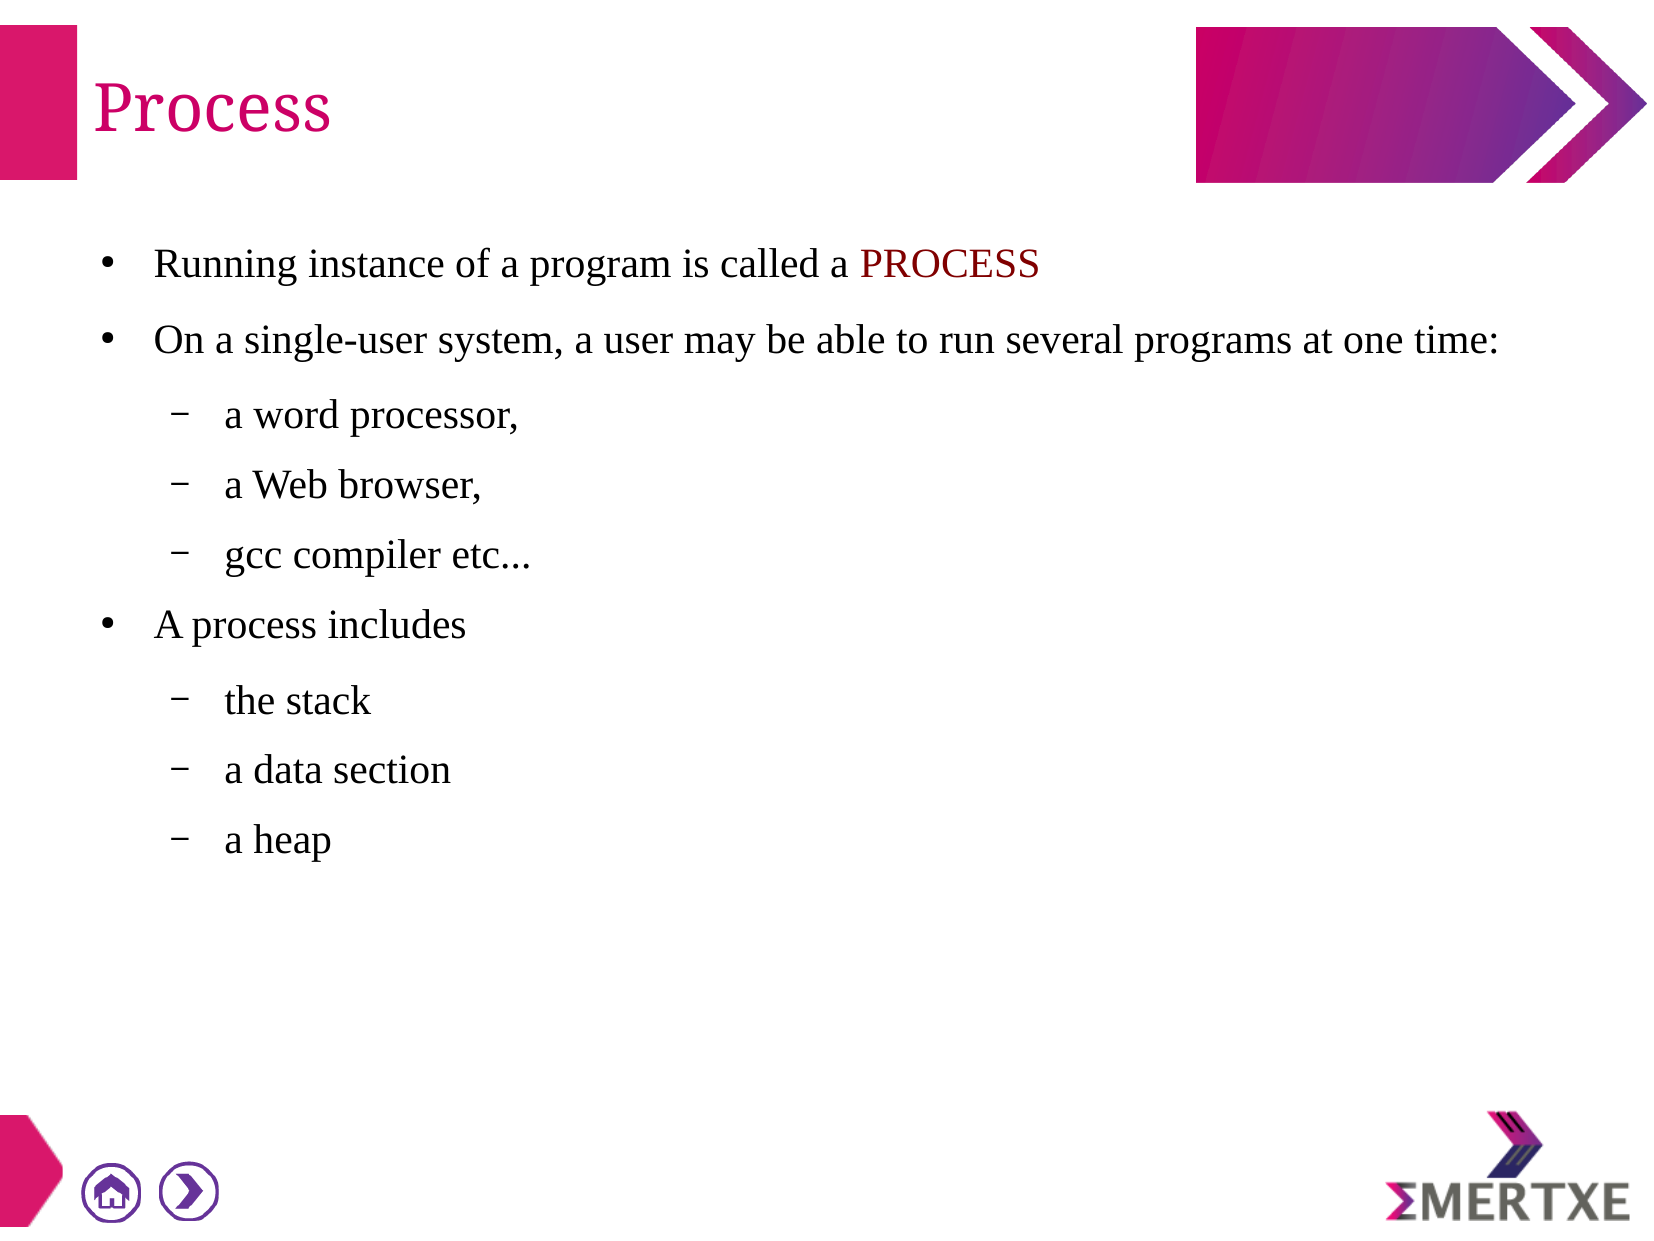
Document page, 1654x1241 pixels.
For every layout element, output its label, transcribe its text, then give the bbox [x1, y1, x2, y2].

picture [81, 1163, 141, 1223]
list Running instance of a program is called a PROCESS On a single-user system, a user may be able to run several programs at one time: a word processor, a Web browser, gcc compiler etc... A process includes the stack a data section a heap [82, 240, 1571, 1081]
picture [1385, 1107, 1631, 1221]
title Process [93, 2, 1571, 210]
picture [1571, 27, 1647, 183]
picture [159, 1161, 219, 1221]
